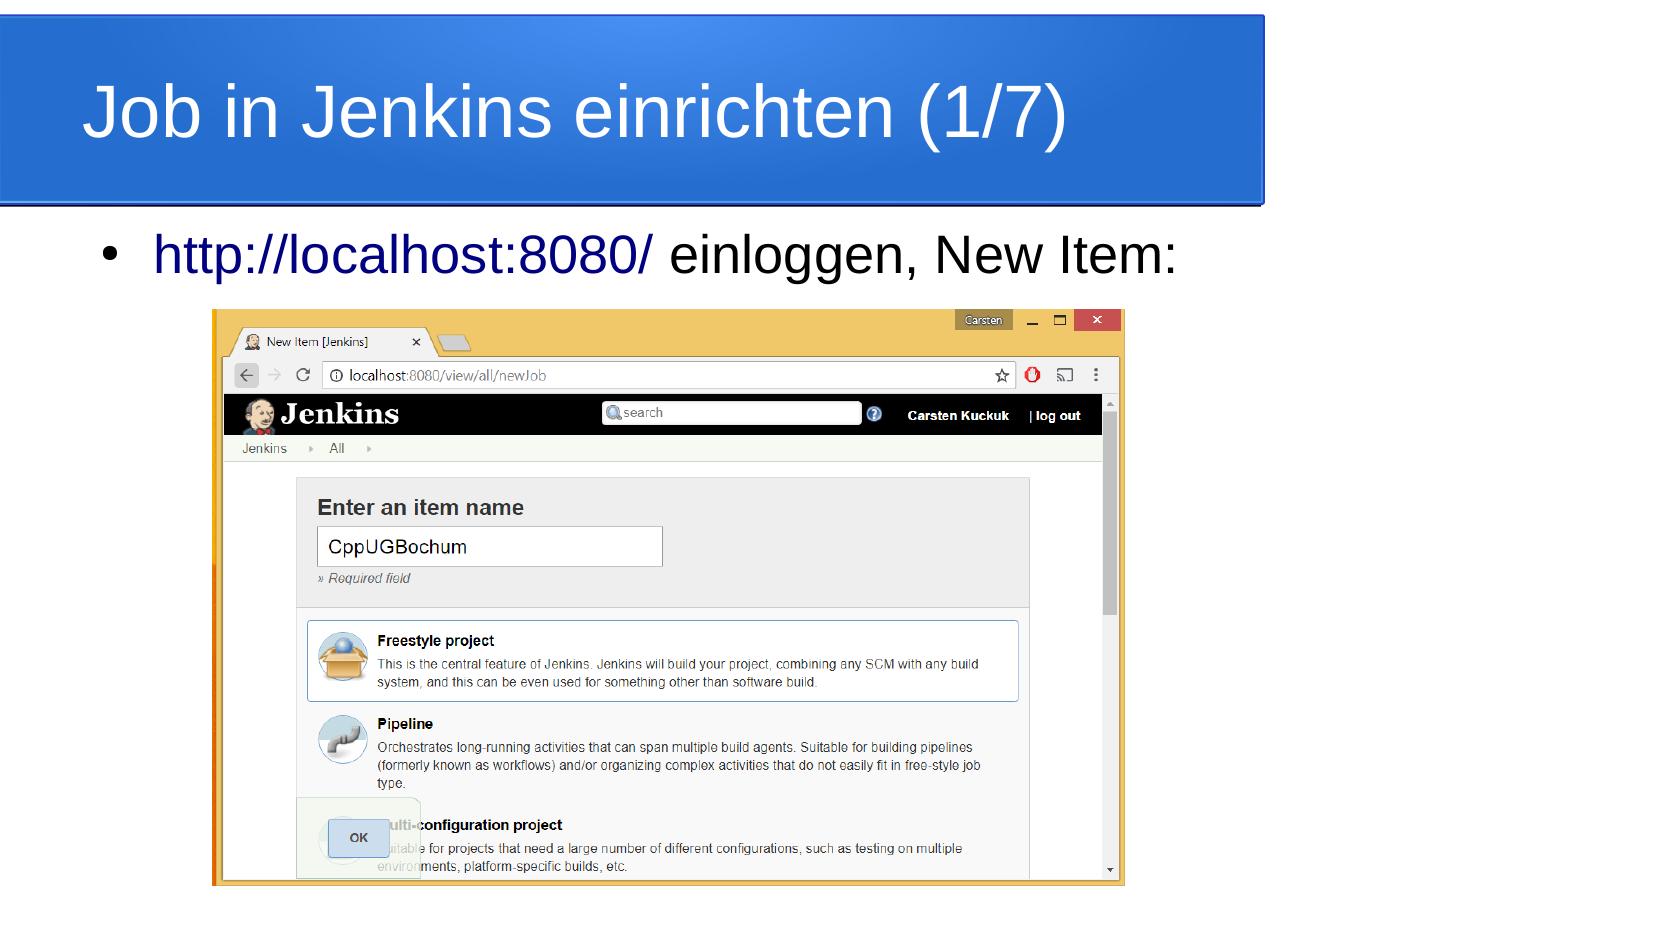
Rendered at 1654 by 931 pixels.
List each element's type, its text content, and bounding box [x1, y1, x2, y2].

picture [212, 309, 1125, 886]
title Job in Jenkins einrichten (1/7) [82, 35, 1235, 189]
list http://localhost:8080/ einloggen, New Item: [82, 224, 1571, 764]
